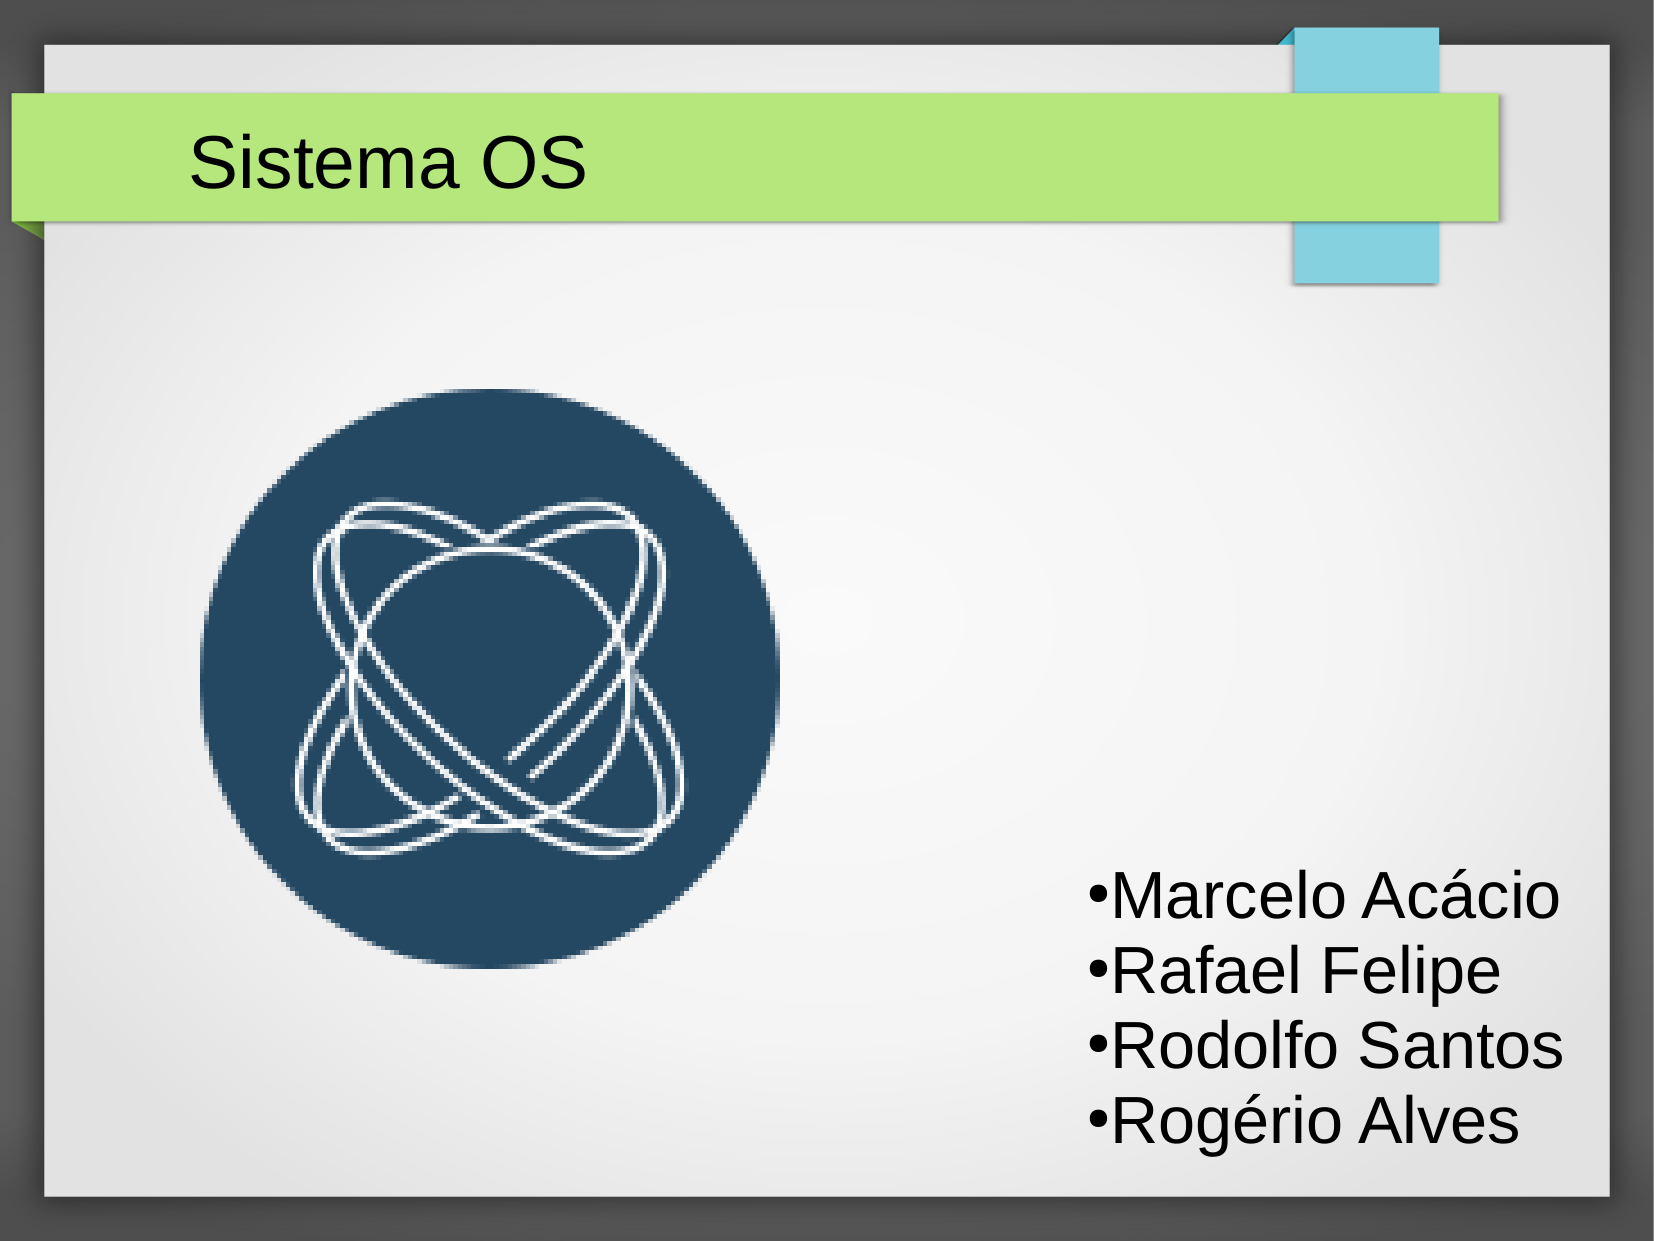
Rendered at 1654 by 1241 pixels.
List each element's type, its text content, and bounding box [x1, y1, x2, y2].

subtitle Marcelo Acácio Rafael Felipe Rodolfo Santos Rogério Alves [1086, 559, 1619, 1158]
picture [0, 0, 1654, 1241]
title Sistema OS [189, 59, 1654, 267]
